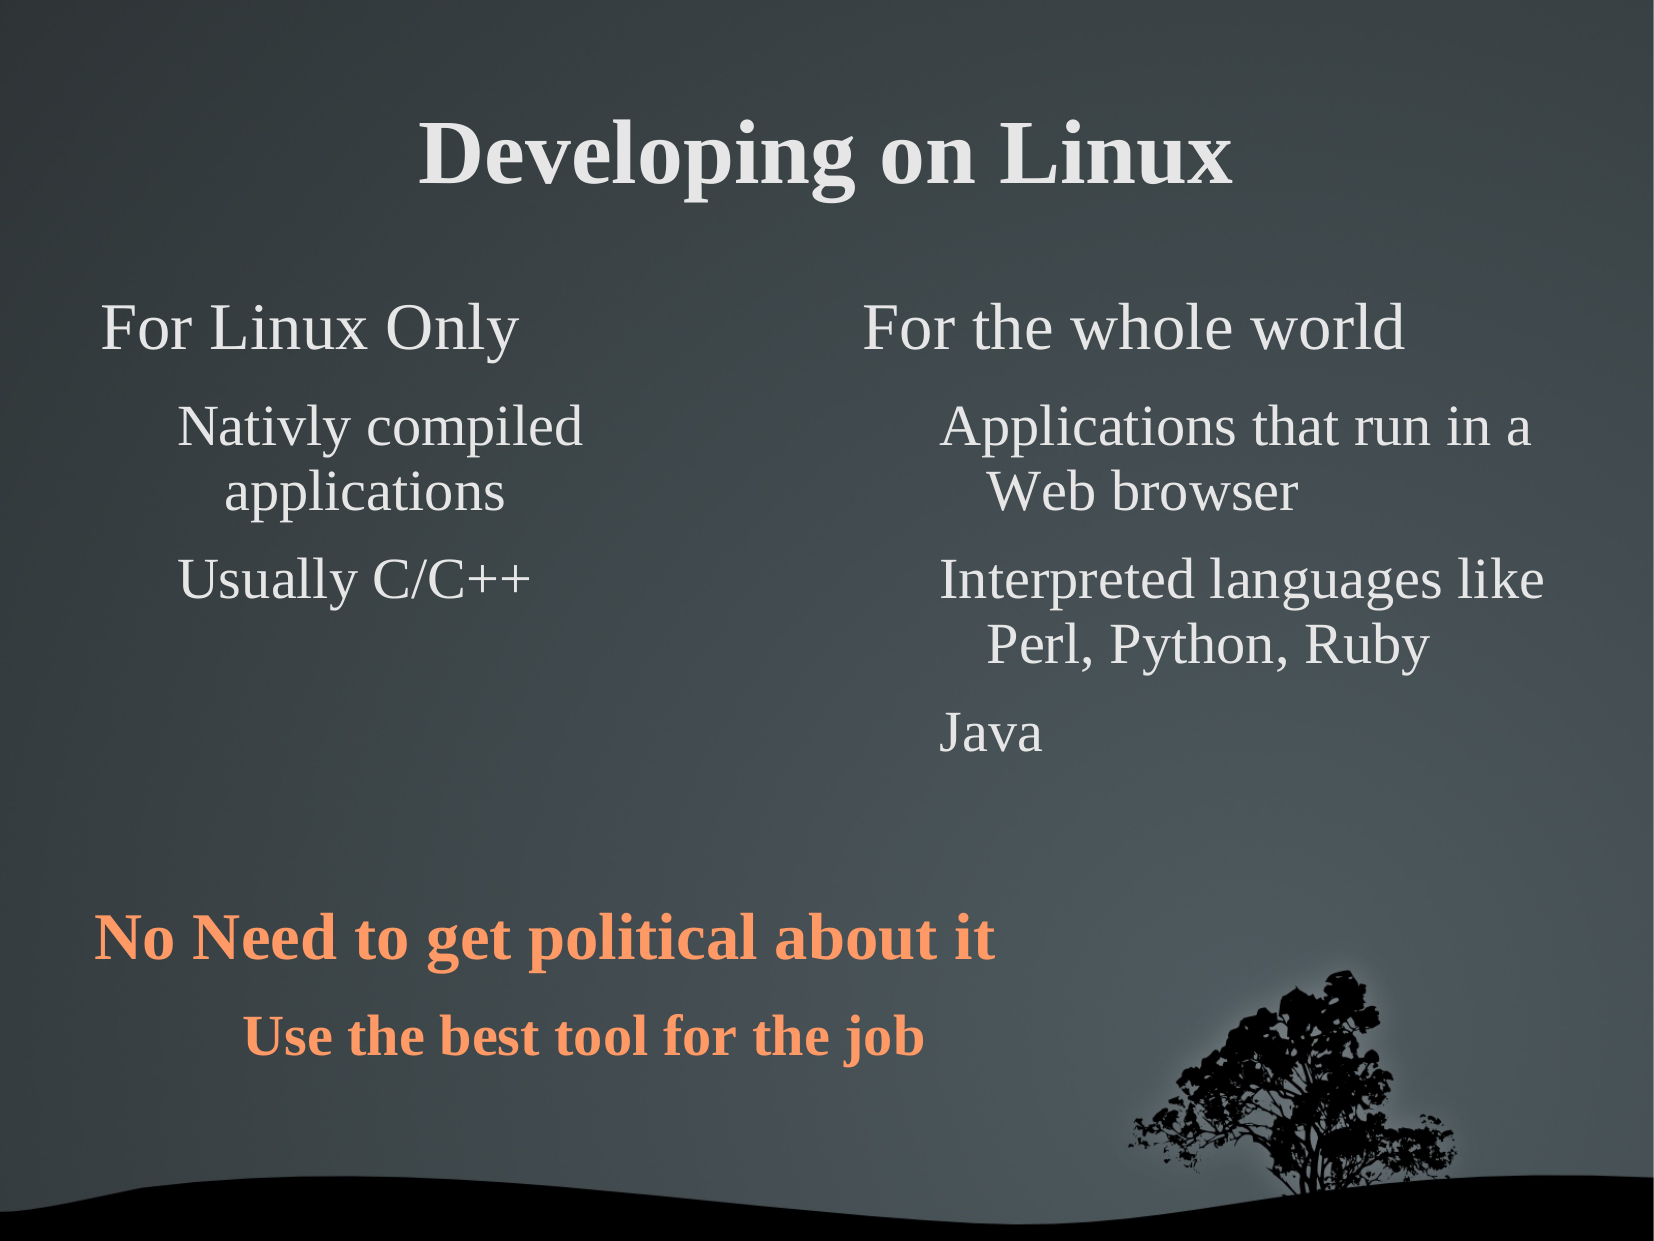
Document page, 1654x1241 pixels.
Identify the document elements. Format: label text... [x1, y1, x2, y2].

list No Need to get political about it Use the best tool for the job [61, 900, 1013, 1163]
list For Linux Only Nativly compiled applications Usually C/C++ [82, 290, 809, 751]
title Developing on Linux [82, 49, 1571, 257]
picture [0, 0, 1654, 1241]
list For the whole world Applications that run in a Web browser Interpreted languages like Perl, Python, Ruby Java [845, 290, 1572, 863]
